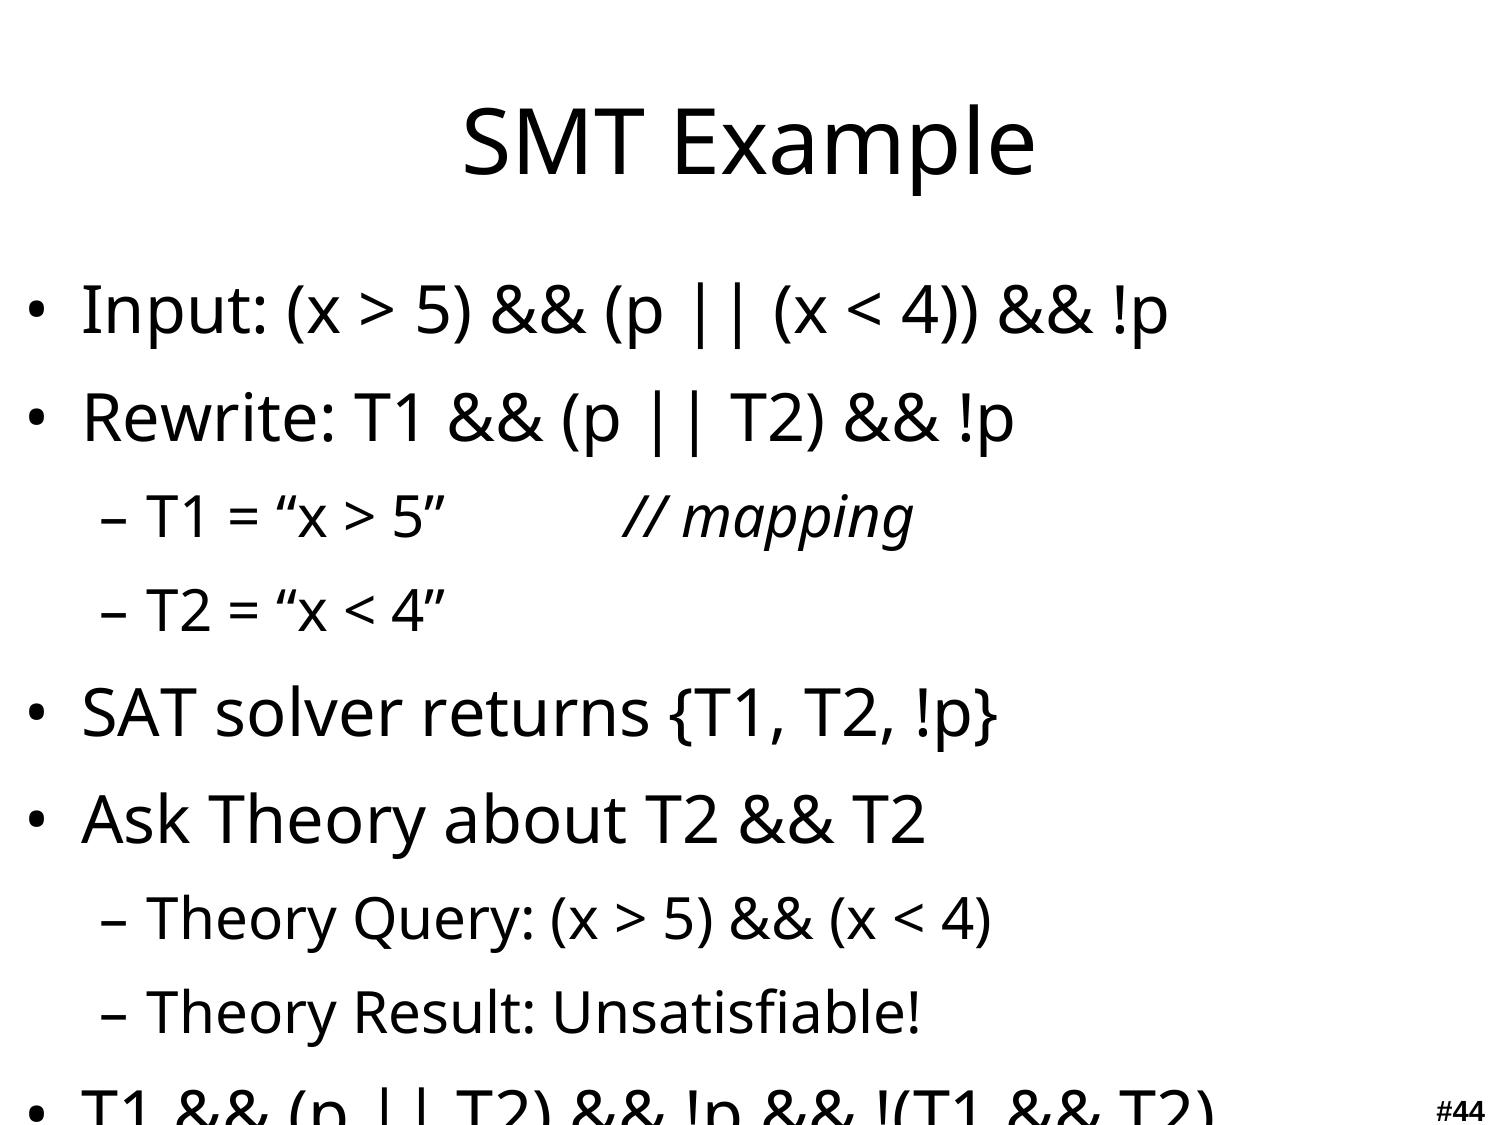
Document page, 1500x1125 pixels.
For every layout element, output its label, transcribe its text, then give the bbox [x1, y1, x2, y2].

title SMT Example [24, 45, 1476, 233]
list Input: (x > 5) && (p || (x < 4)) && !p Rewrite: T1 && (p || T2) && !p T1 = “x > 5” // mapping T2 = “x < 4” SAT solver returns {T1, T2, !p} Ask Theory about T2 && T2 Theory Query: (x > 5) && (x < 4) Theory Result: Unsatisfiable! T1 && (p || T2) && !p && !(T1 && T2) [24, 262, 1476, 1101]
